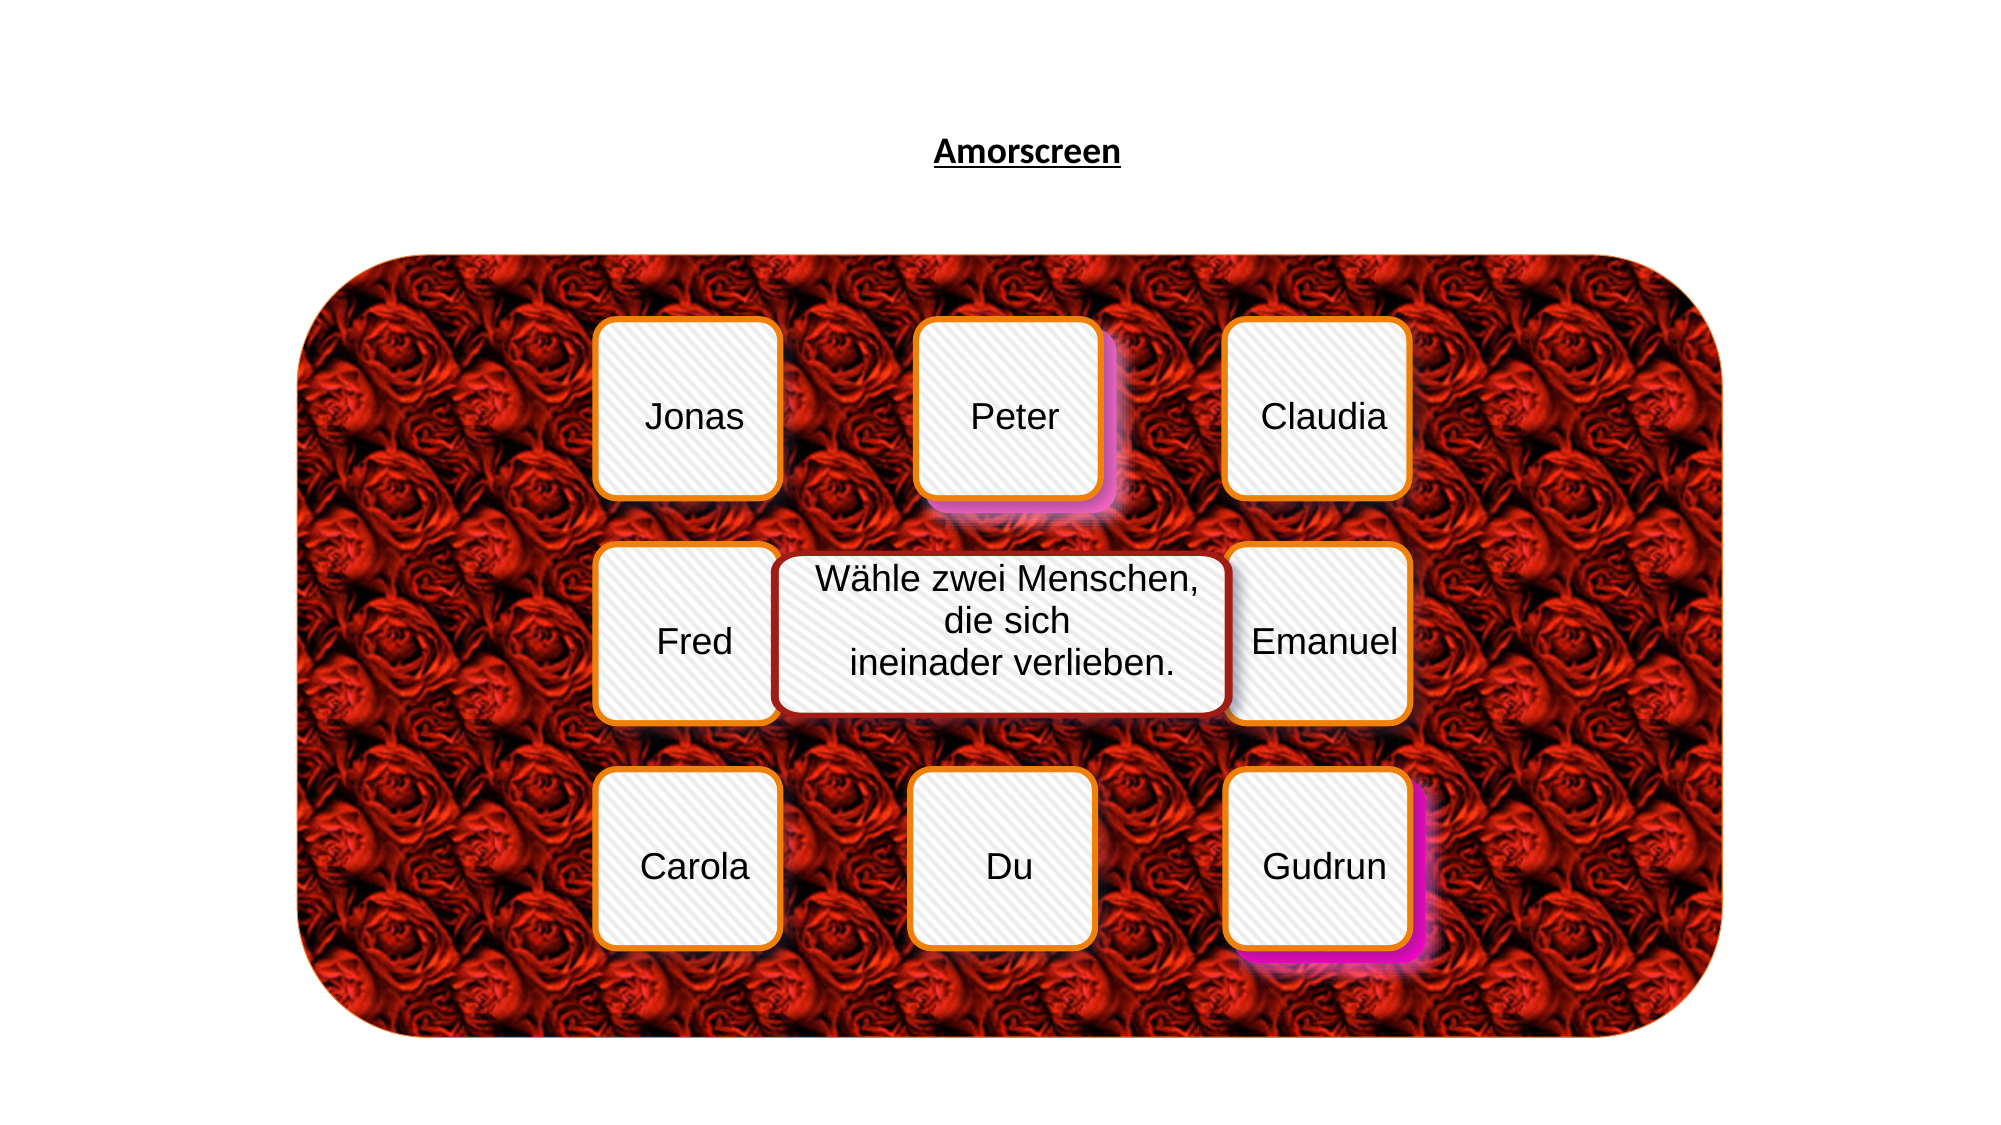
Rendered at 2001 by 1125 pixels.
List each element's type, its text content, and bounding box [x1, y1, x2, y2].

text_box [297, 254, 1723, 1038]
picture [570, 293, 1450, 991]
text_box Amorscreen [795, 118, 1261, 179]
